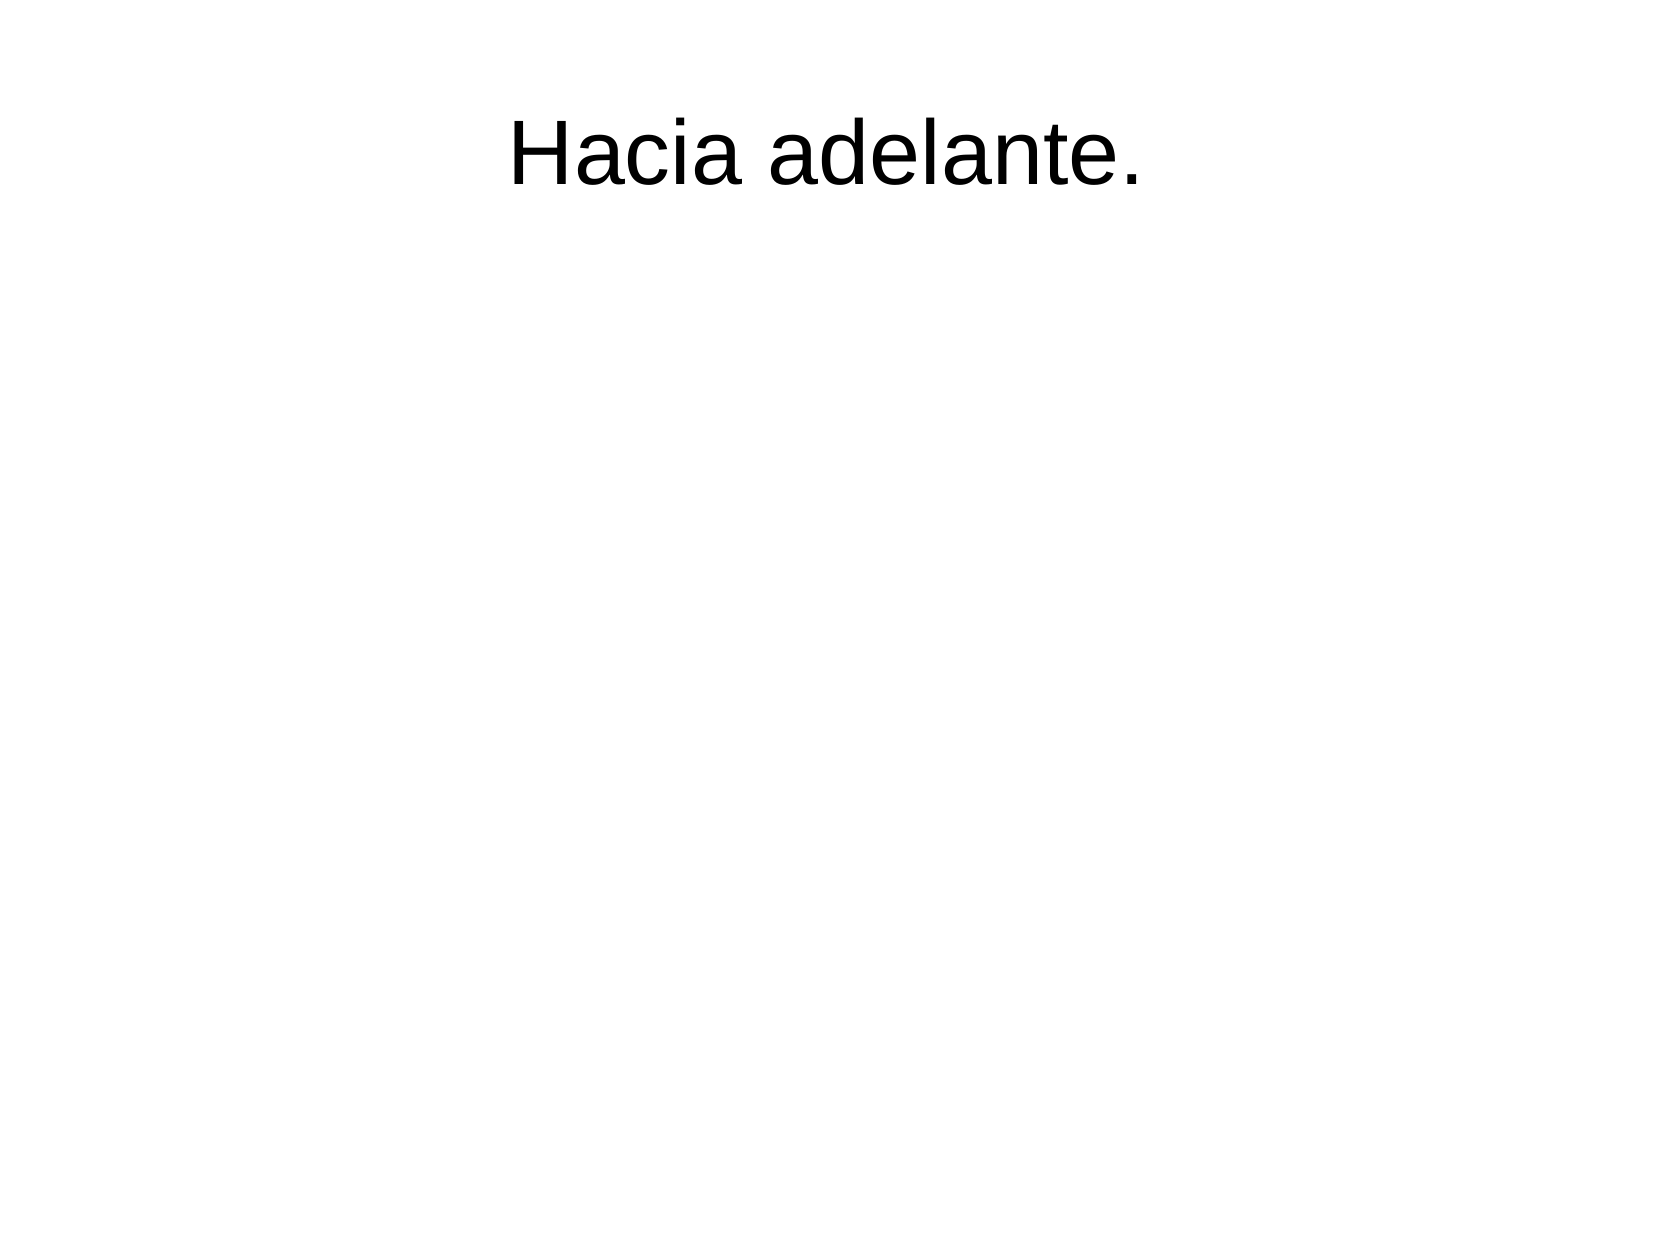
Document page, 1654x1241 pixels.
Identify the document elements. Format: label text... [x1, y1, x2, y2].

title Hacia adelante. [82, 49, 1571, 257]
